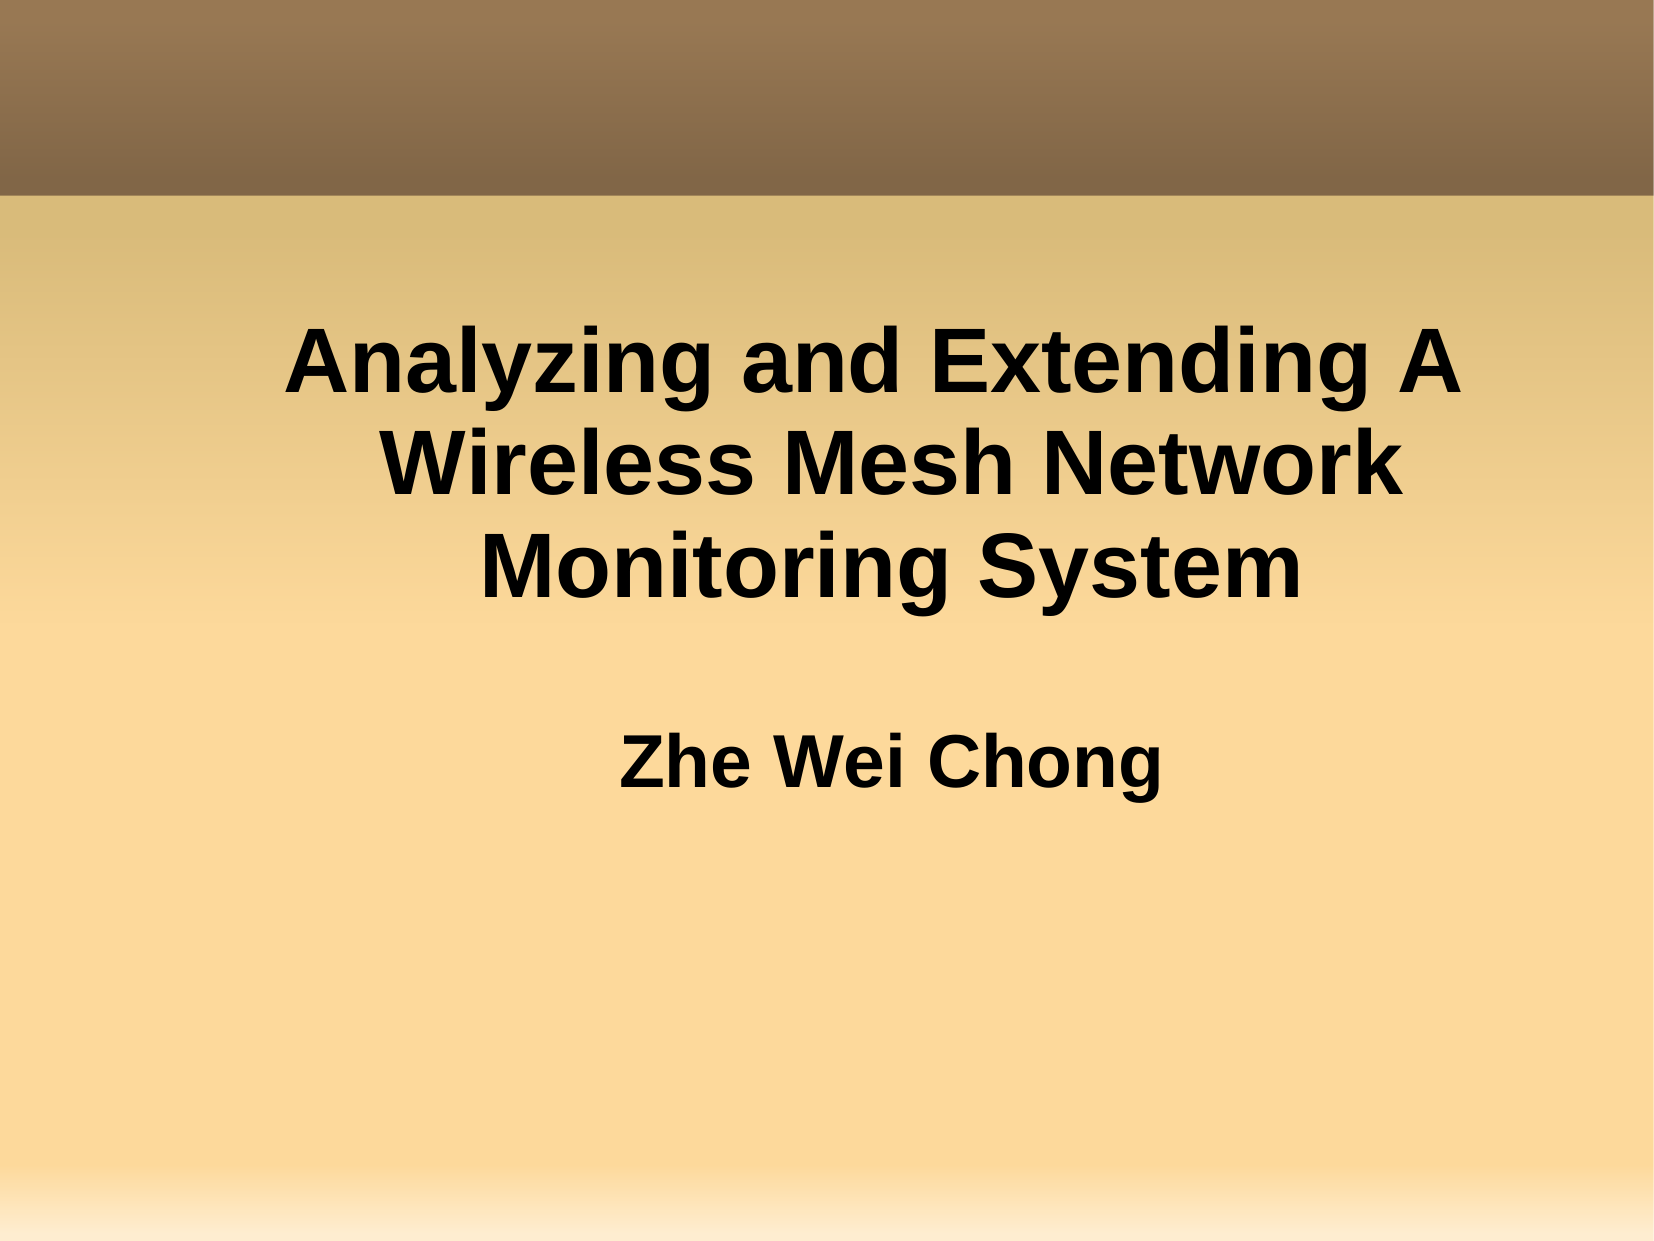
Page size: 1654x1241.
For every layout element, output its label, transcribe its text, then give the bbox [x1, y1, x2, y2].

title Analyzing and Extending A Wireless Mesh Network Monitoring System Zhe Wei Chong [112, 309, 1601, 804]
picture [0, 0, 1654, 1241]
